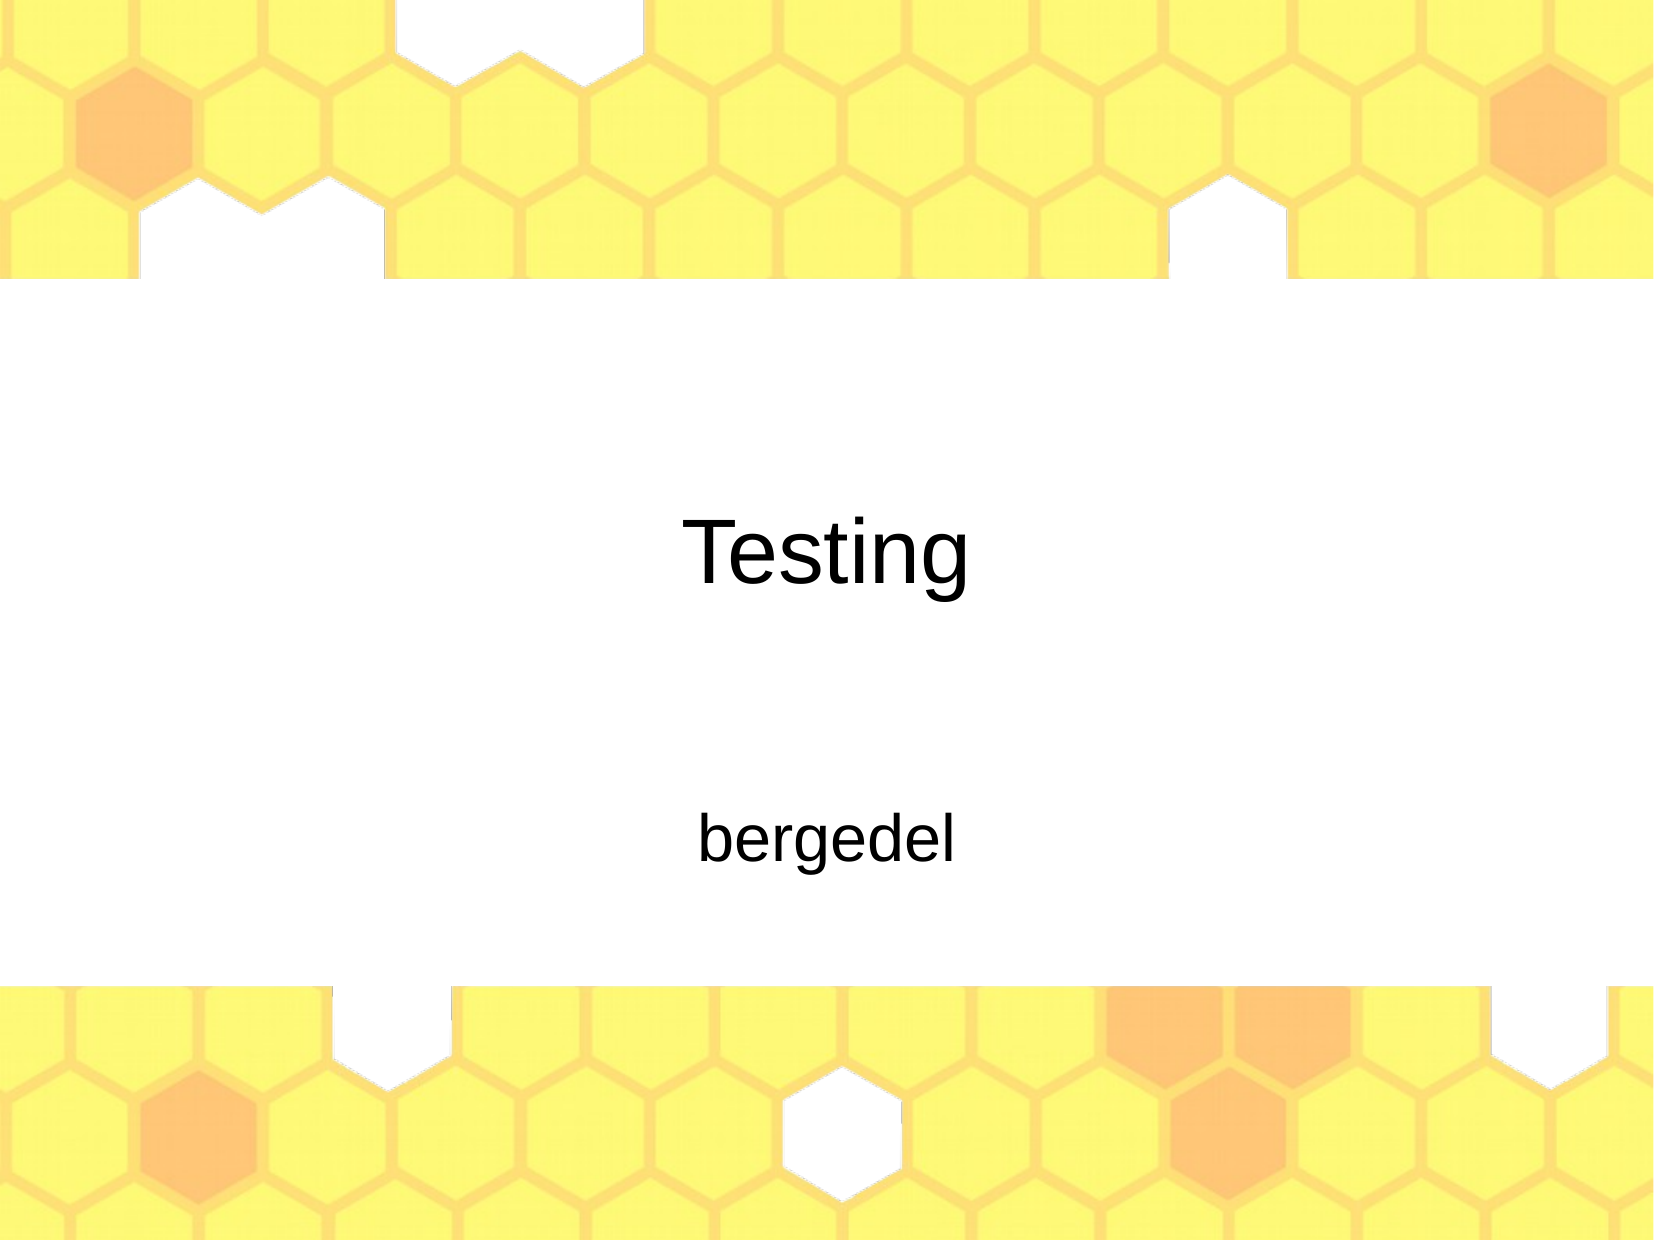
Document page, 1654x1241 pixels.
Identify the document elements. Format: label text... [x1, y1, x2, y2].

subtitle bergedel [82, 744, 1571, 934]
title Testing [82, 418, 1571, 686]
picture [0, 0, 1654, 279]
picture [0, 986, 1654, 1240]
